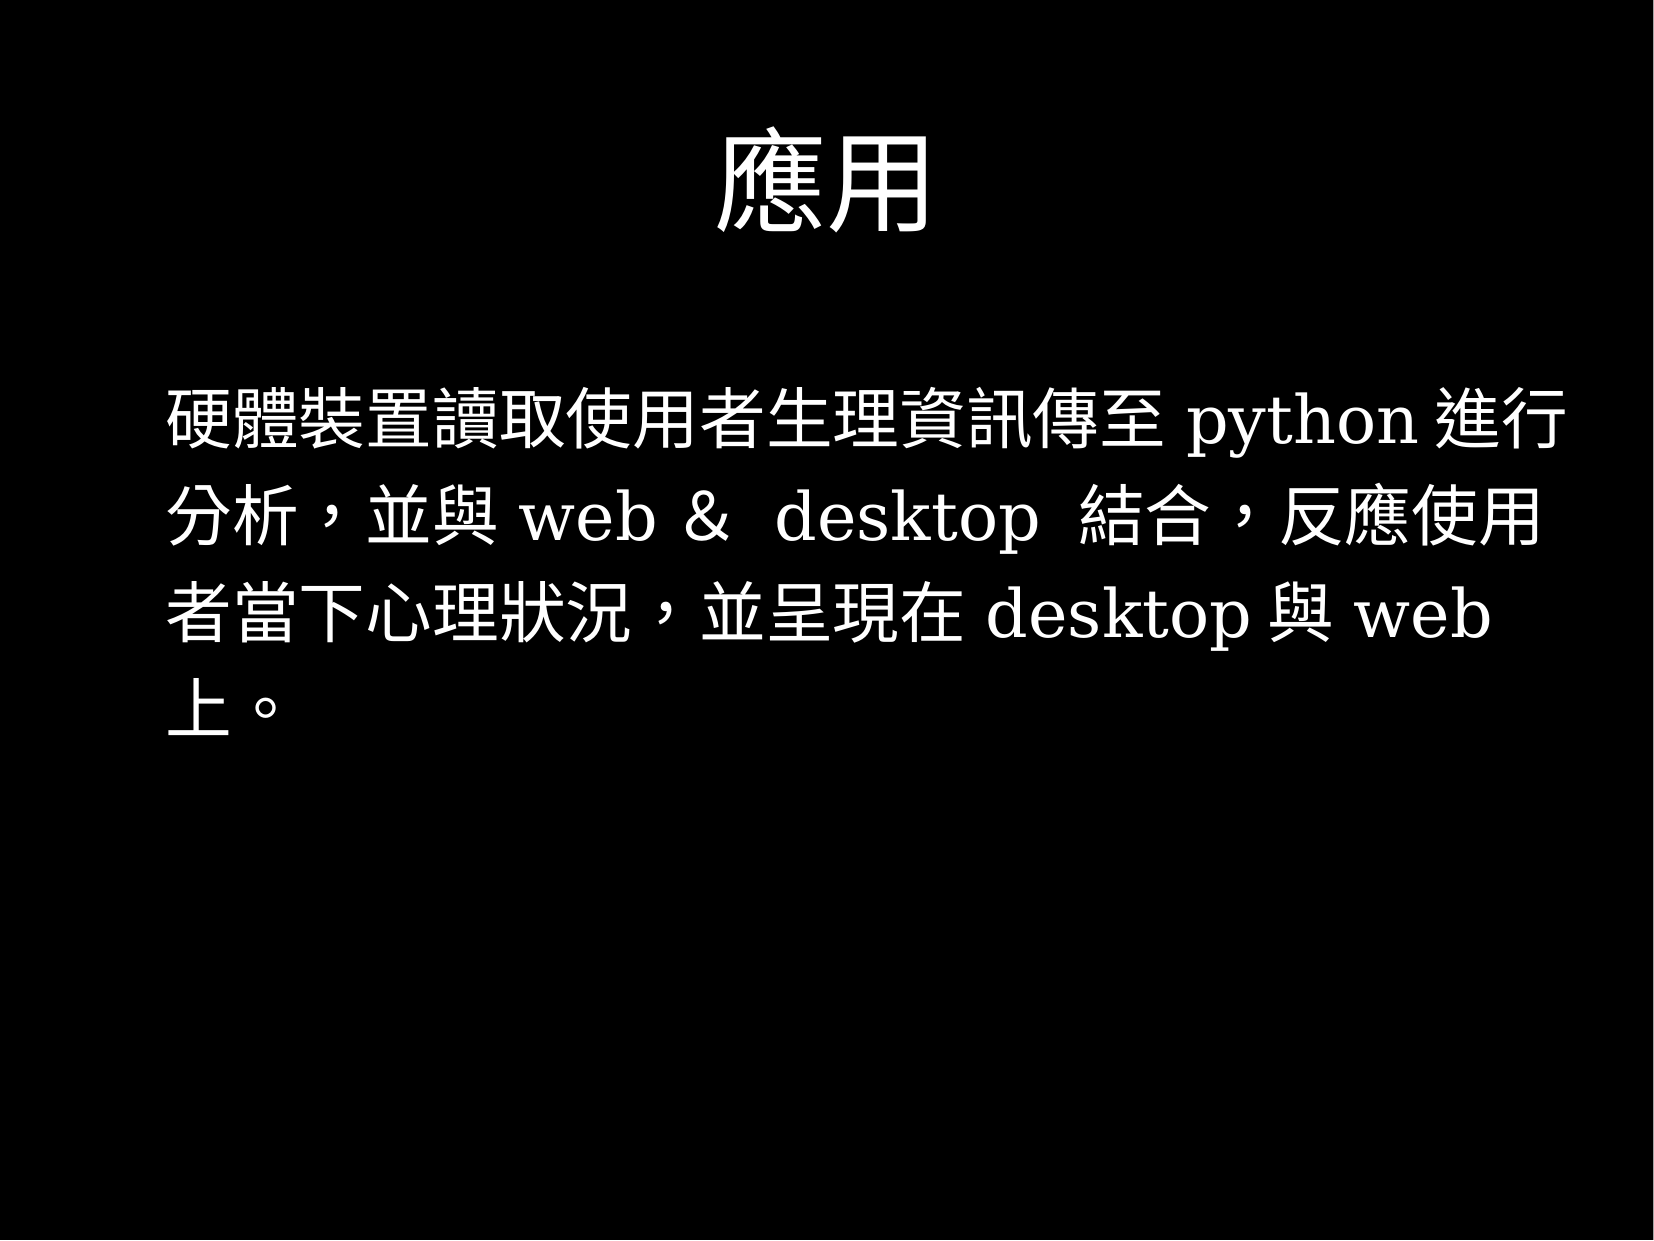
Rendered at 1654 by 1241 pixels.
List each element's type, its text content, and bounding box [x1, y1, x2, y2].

list 硬體裝置讀取使用者生理資訊傳至python進行分析，並與web＆ desktop 結合，反應使用者當下心理狀況，並呈現在desktop與web上。 [94, 366, 1583, 1086]
title 應用 [82, 70, 1571, 278]
